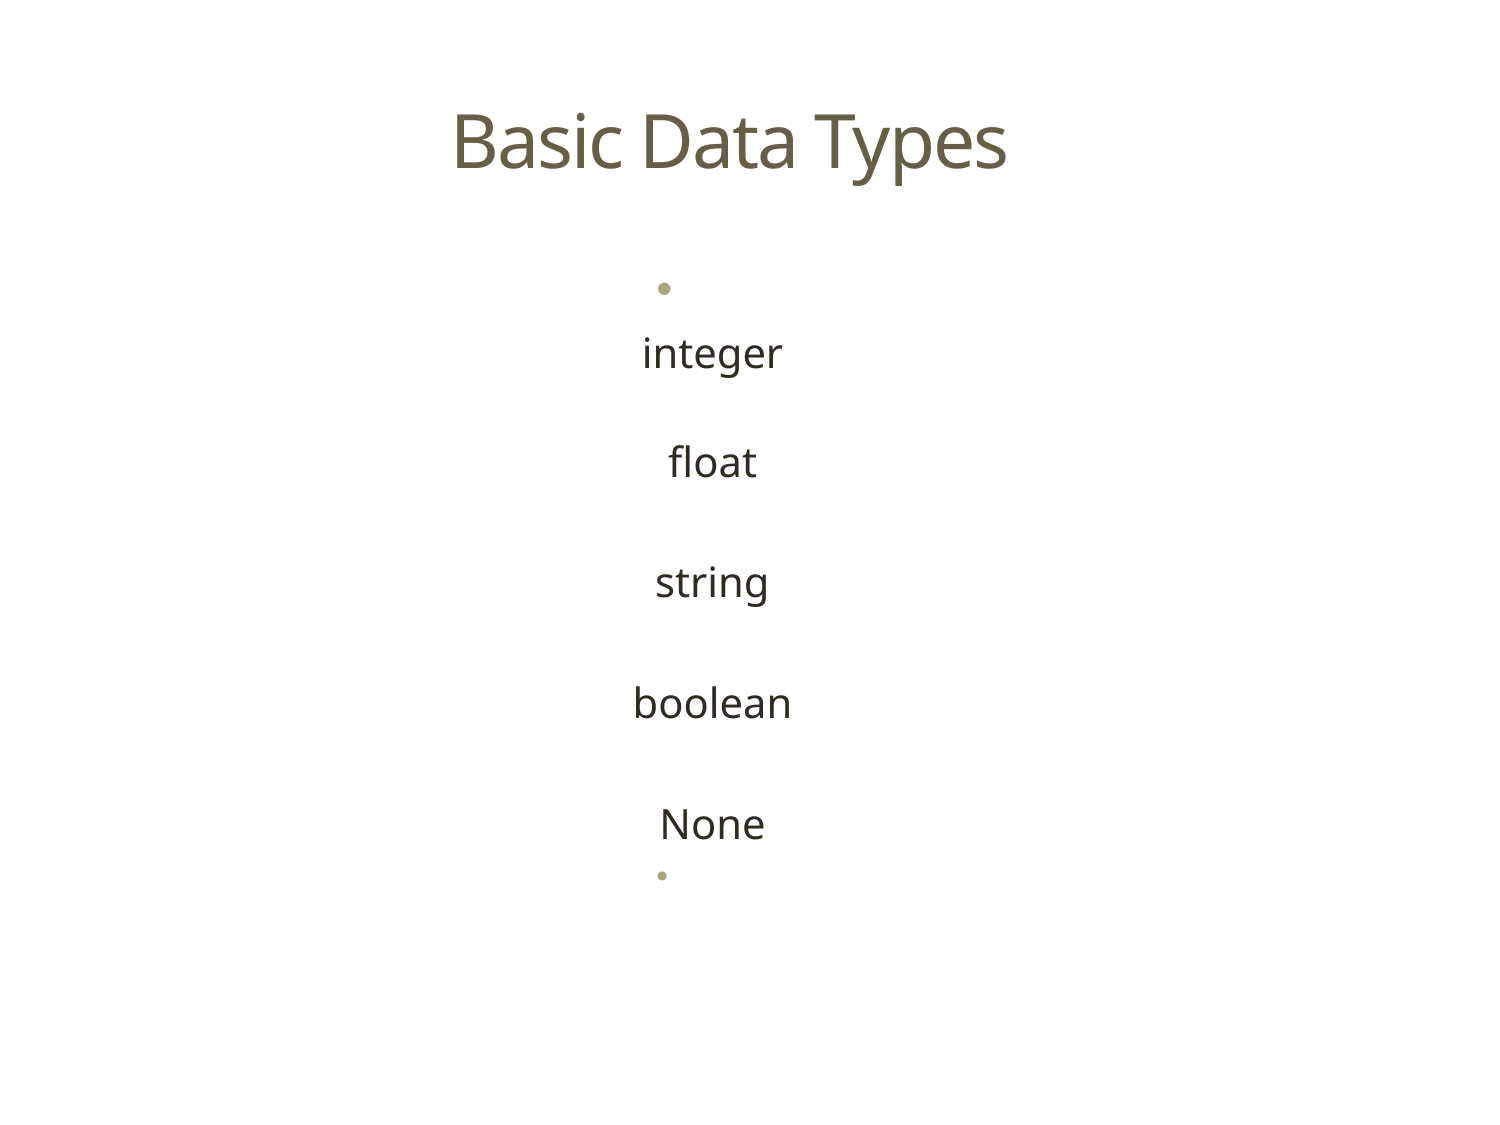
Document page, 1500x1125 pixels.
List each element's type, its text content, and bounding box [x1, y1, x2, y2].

list integer float string boolean None [18, 208, 1369, 1044]
title Basic Data Types [18, 45, 1460, 233]
